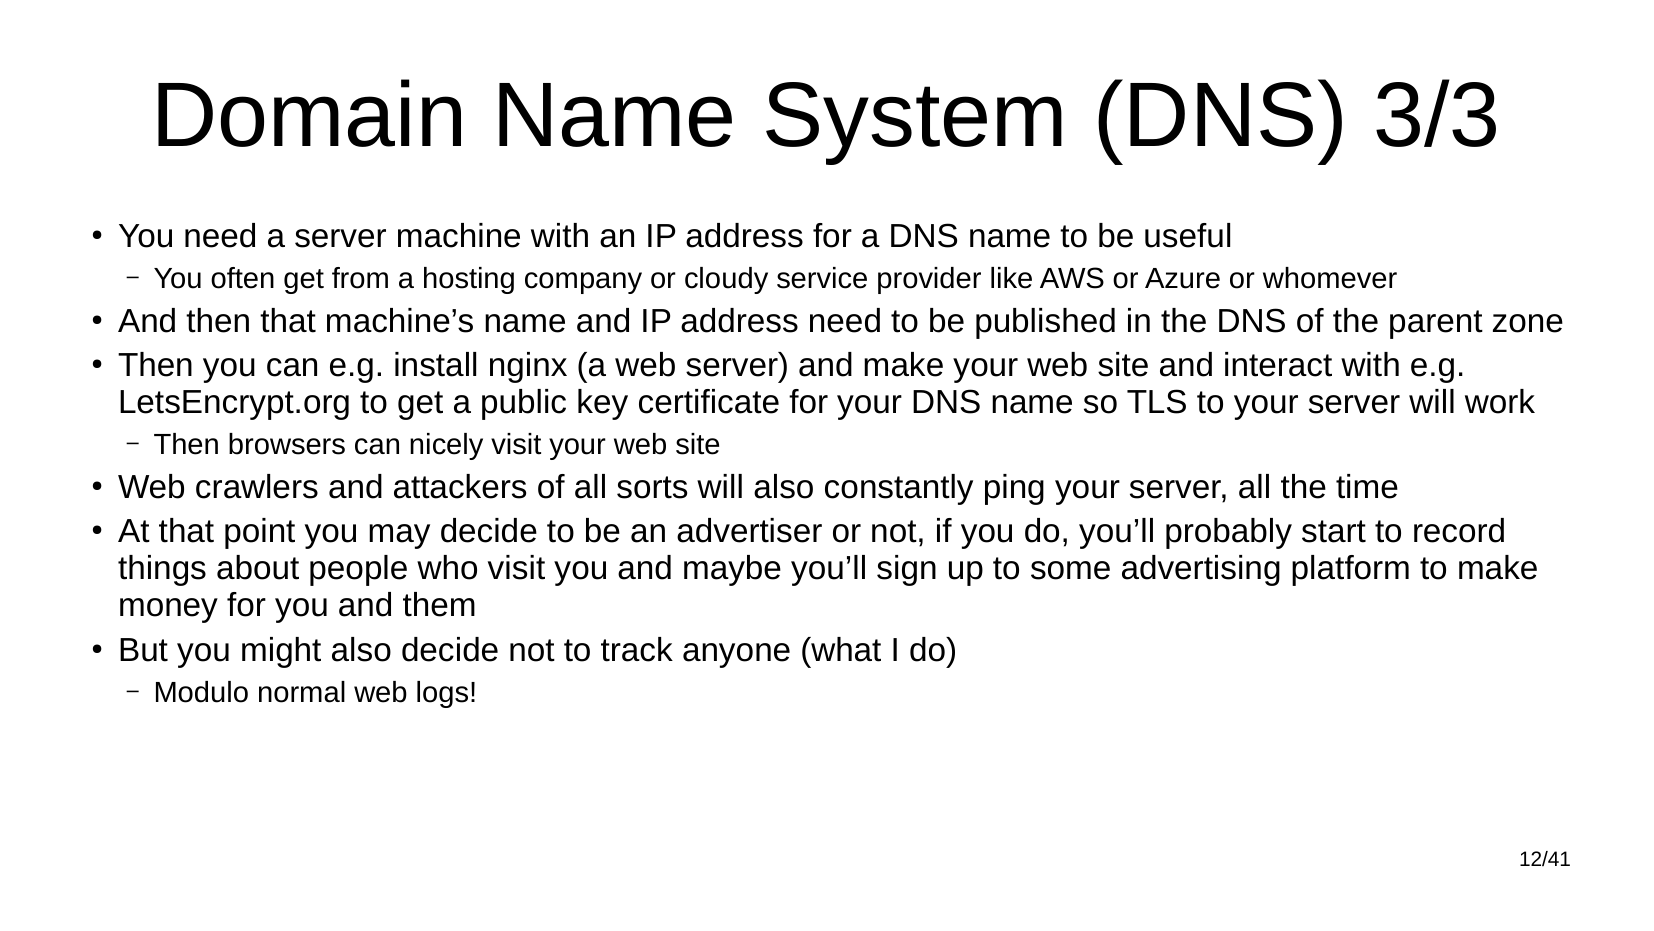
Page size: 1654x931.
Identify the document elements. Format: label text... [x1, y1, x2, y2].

title Domain Name System (DNS) 3/3 [82, 37, 1571, 193]
list You need a server machine with an IP address for a DNS name to be useful You often get from a hosting company or cloudy service provider like AWS or Azure or whomever And then that machine’s name and IP address need to be published in the DNS of the parent zone Then you can e.g. install nginx (a web server) and make your web site and interact with e.g. LetsEncrypt.org to get a public key certificate for your DNS name so TLS to your server will work Then browsers can nicely visit your web site Web crawlers and attackers of all sorts will also constantly ping your server, all the time At that point you may decide to be an advertiser or not, if you do, you’ll probably start to record things about people who visit you and maybe you’ll sign up to some advertising platform to make money for you and them But you might also decide not to track anyone (what I do) Modulo normal web logs! [82, 217, 1576, 758]
